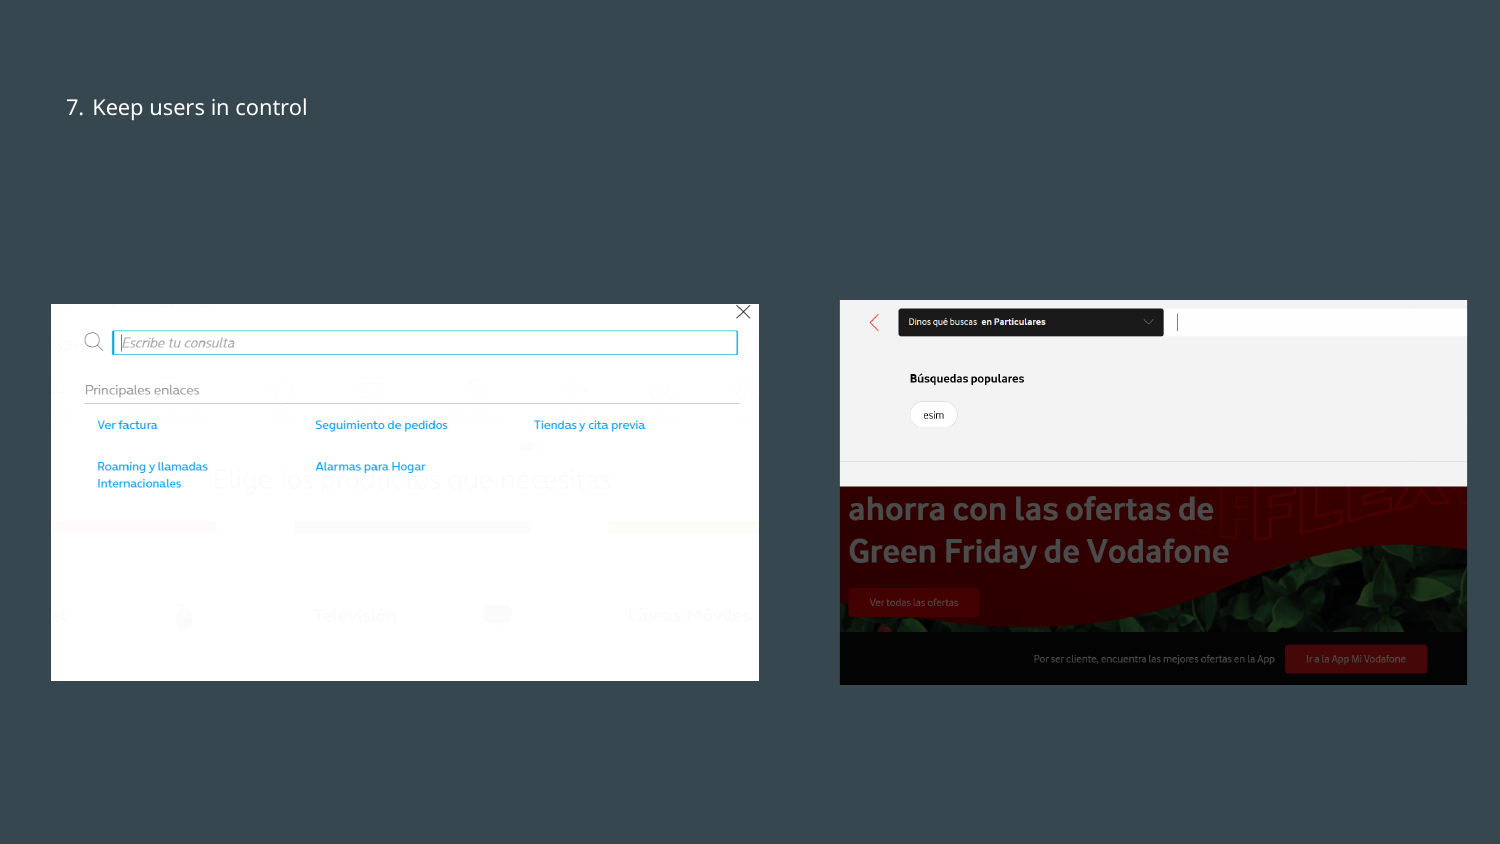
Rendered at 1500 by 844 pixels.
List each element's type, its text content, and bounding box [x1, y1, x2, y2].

picture [839, 300, 1468, 685]
title 7. Keep users in control [51, 72, 1449, 167]
picture [51, 304, 759, 682]
